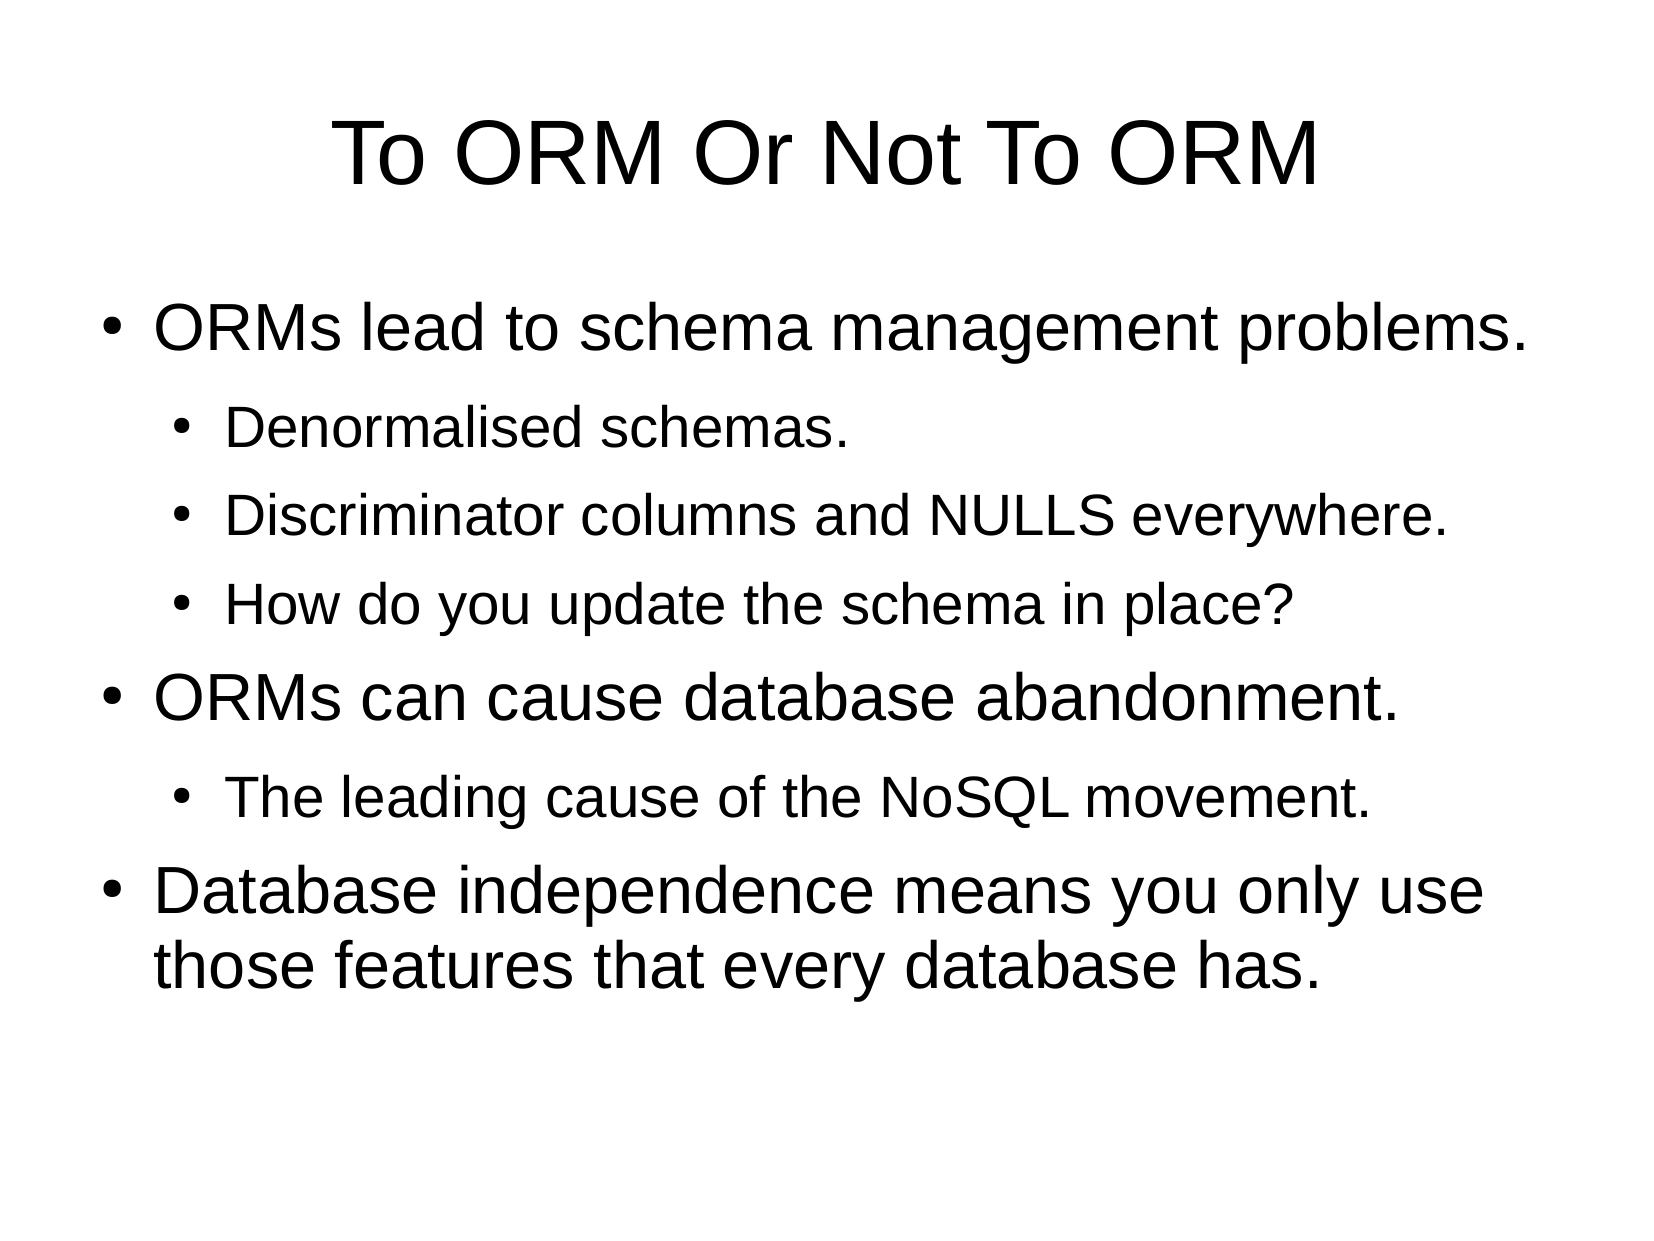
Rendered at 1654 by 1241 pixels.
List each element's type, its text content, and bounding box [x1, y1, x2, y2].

title To ORM Or Not To ORM [82, 56, 1571, 250]
list ORMs lead to schema management problems. Denormalised schemas. Discriminator columns and NULLS everywhere. How do you update the schema in place? ORMs can cause database abandonment. The leading cause of the NoSQL movement. Database independence means you only use those features that every database has. [82, 290, 1571, 1109]
